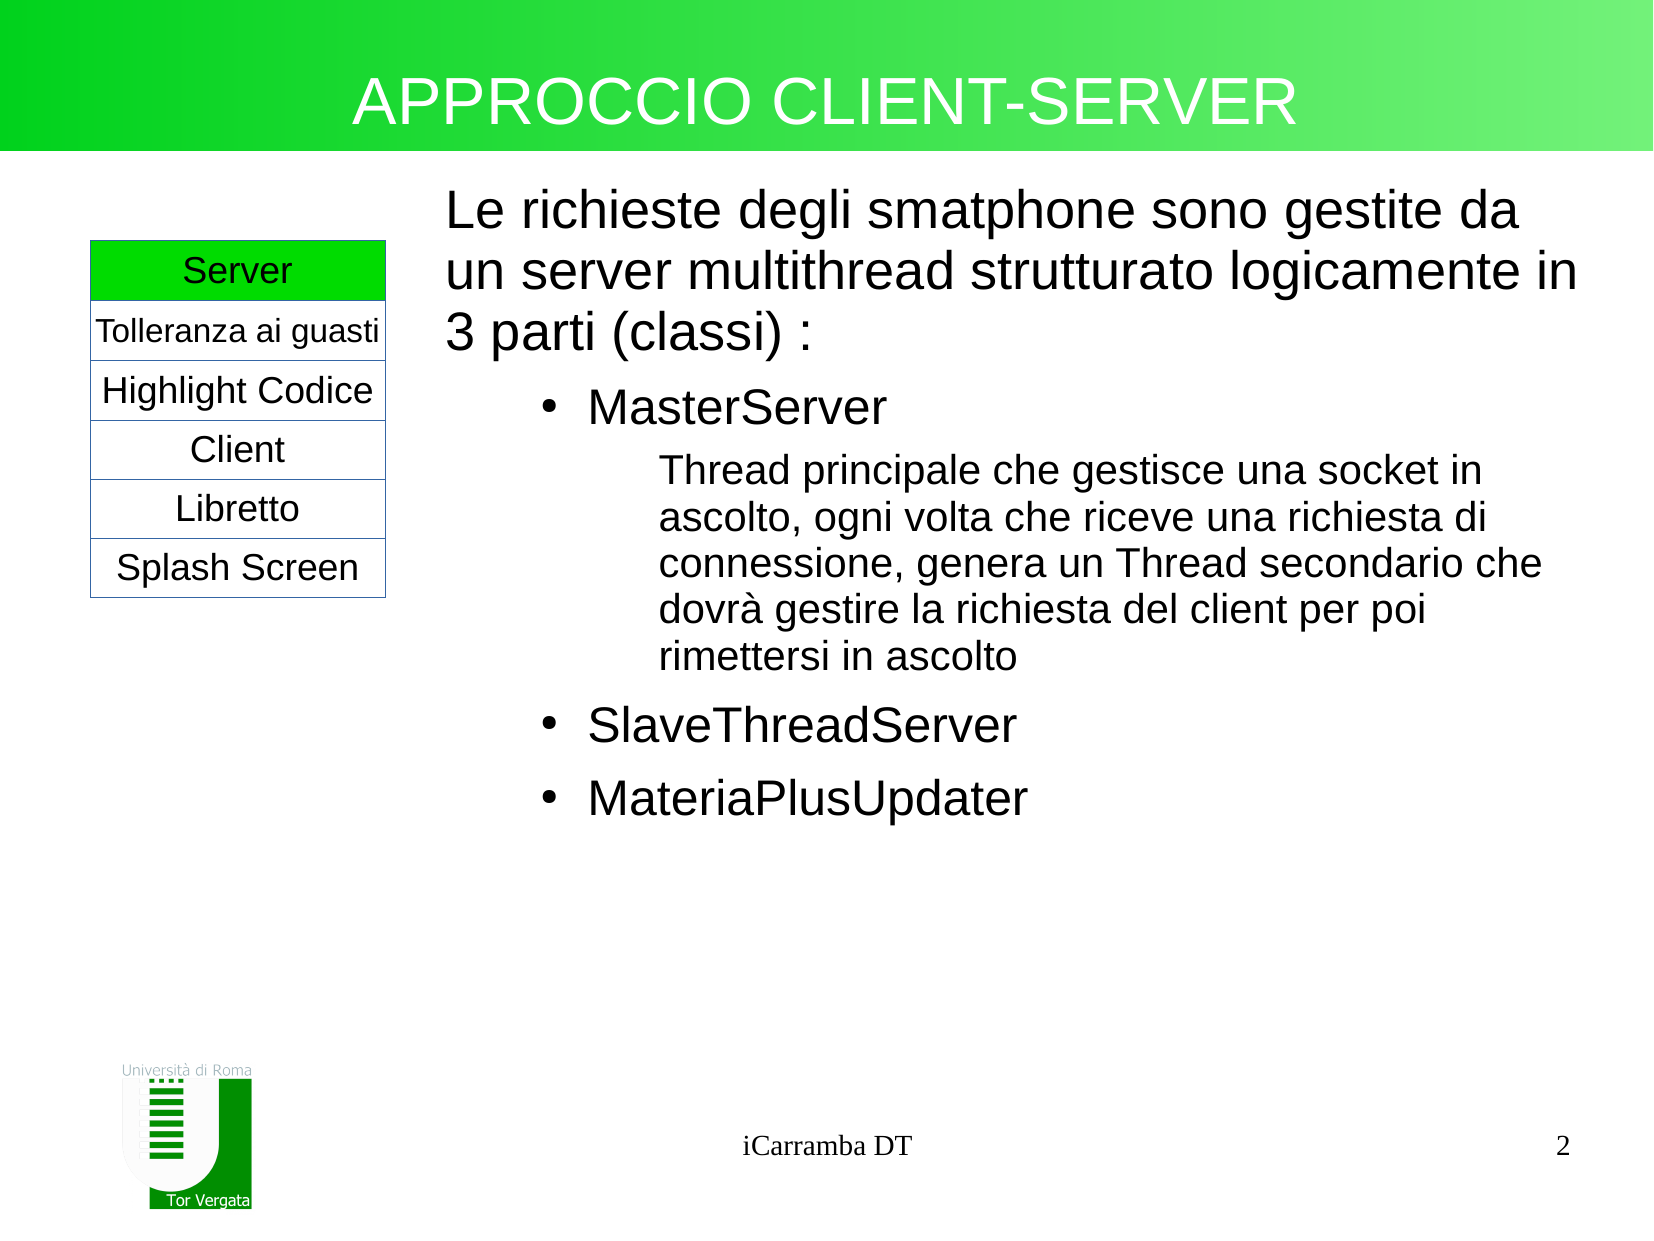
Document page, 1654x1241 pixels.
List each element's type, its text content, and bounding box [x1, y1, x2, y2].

picture [120, 1061, 256, 1215]
text_box Client [90, 420, 386, 479]
list Le richieste degli smatphone sono gestite da un server multithread strutturato logicamente in 3 parti (classi) : MasterServer Thread principale che gestisce una socket in ascolto, ogni volta che riceve una richiesta di connessione, genera un Thread secondario che dovrà gestire la richiesta del client per poi rimettersi in ascolto SlaveThreadServer MateriaPlusUpdater [375, 180, 1591, 1051]
text_box Server [90, 240, 386, 300]
text_box Splash Screen [90, 538, 386, 598]
text_box Tolleranza ai guasti [90, 300, 386, 360]
title APPROCCIO CLIENT-SERVER [82, 49, 1571, 155]
text_box Libretto [90, 479, 386, 538]
text_box Highlight Codice [90, 360, 386, 420]
